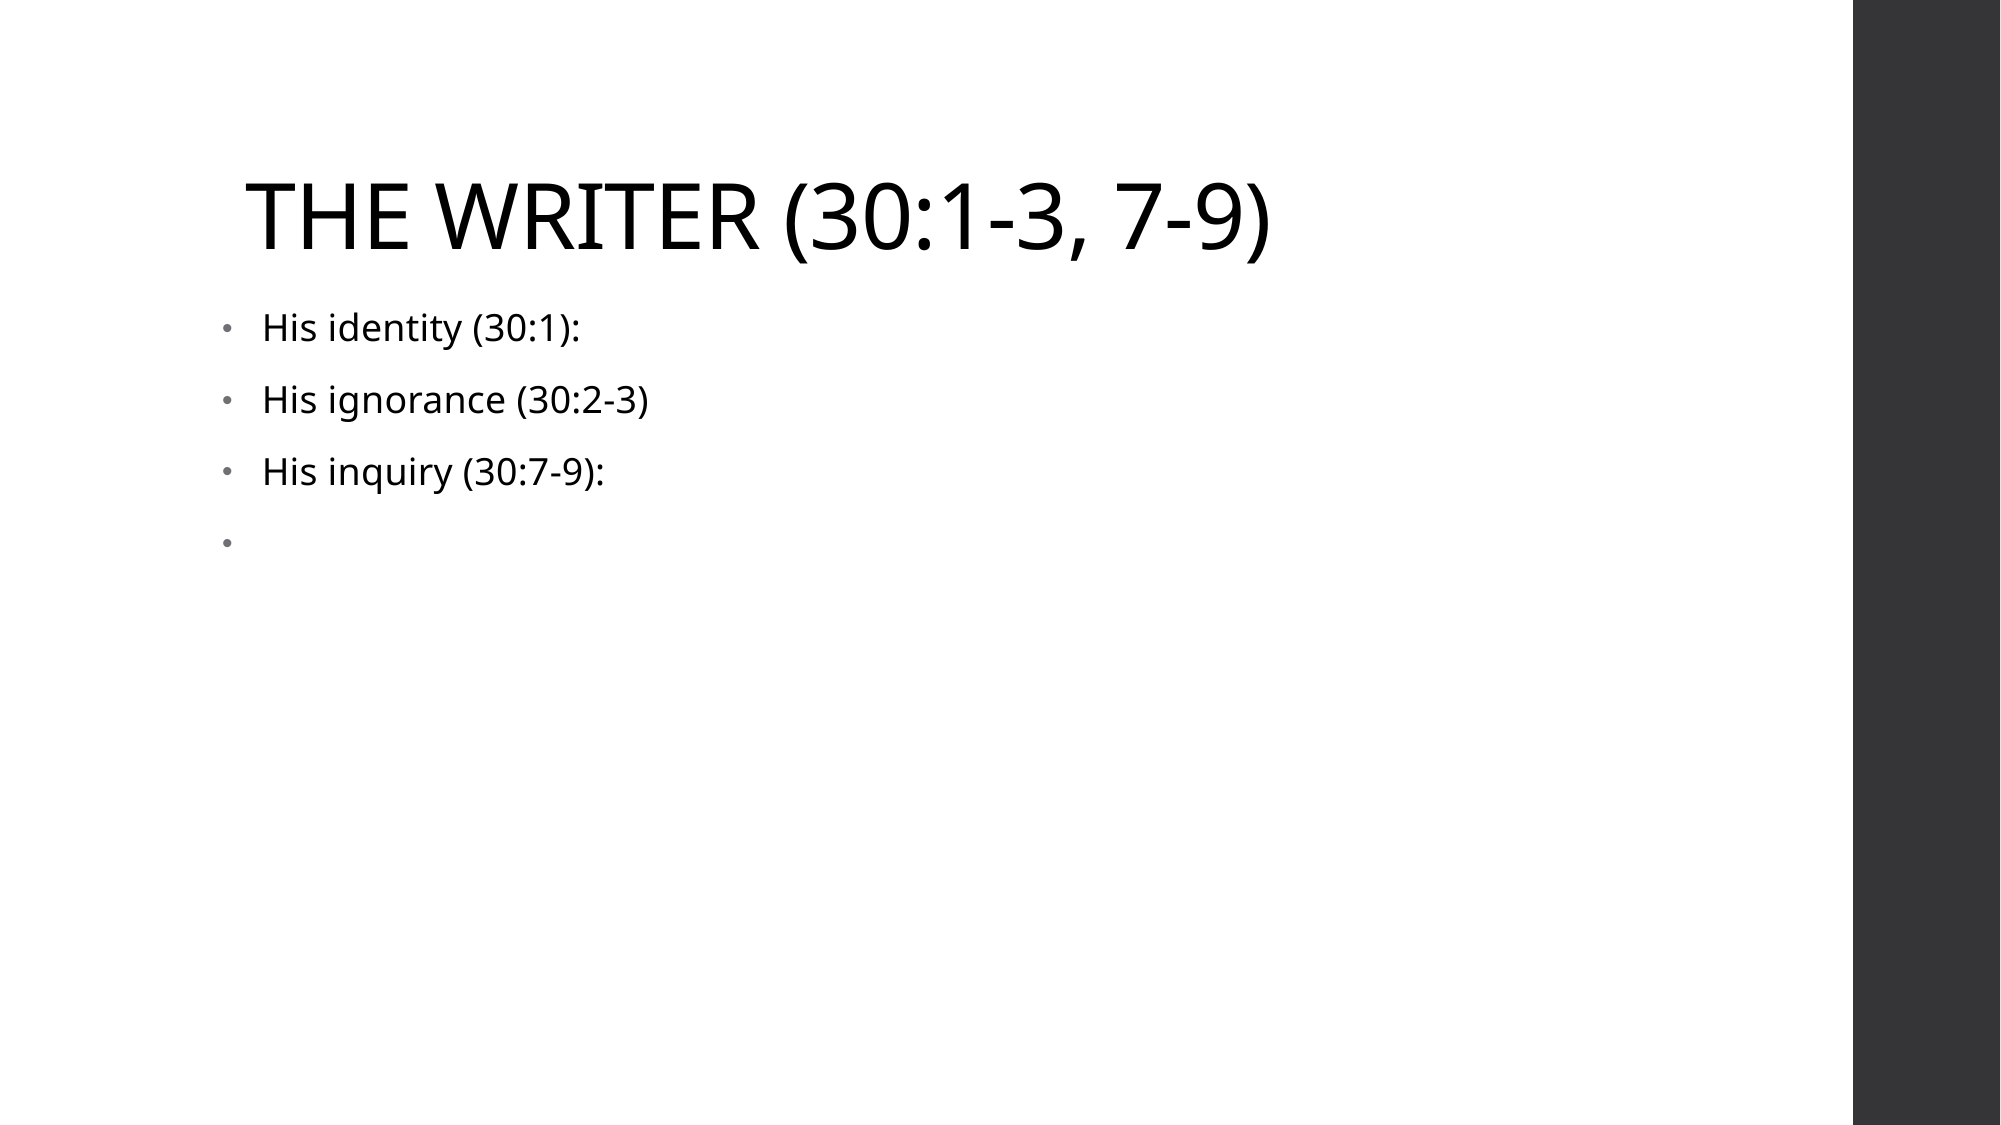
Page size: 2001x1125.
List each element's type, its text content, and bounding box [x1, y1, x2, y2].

list His identity (30:1): His ignorance (30:2-3) His inquiry (30:7-9): [206, 299, 1617, 1014]
title THE WRITER (30:1-3, 7-9) [206, 60, 1797, 278]
